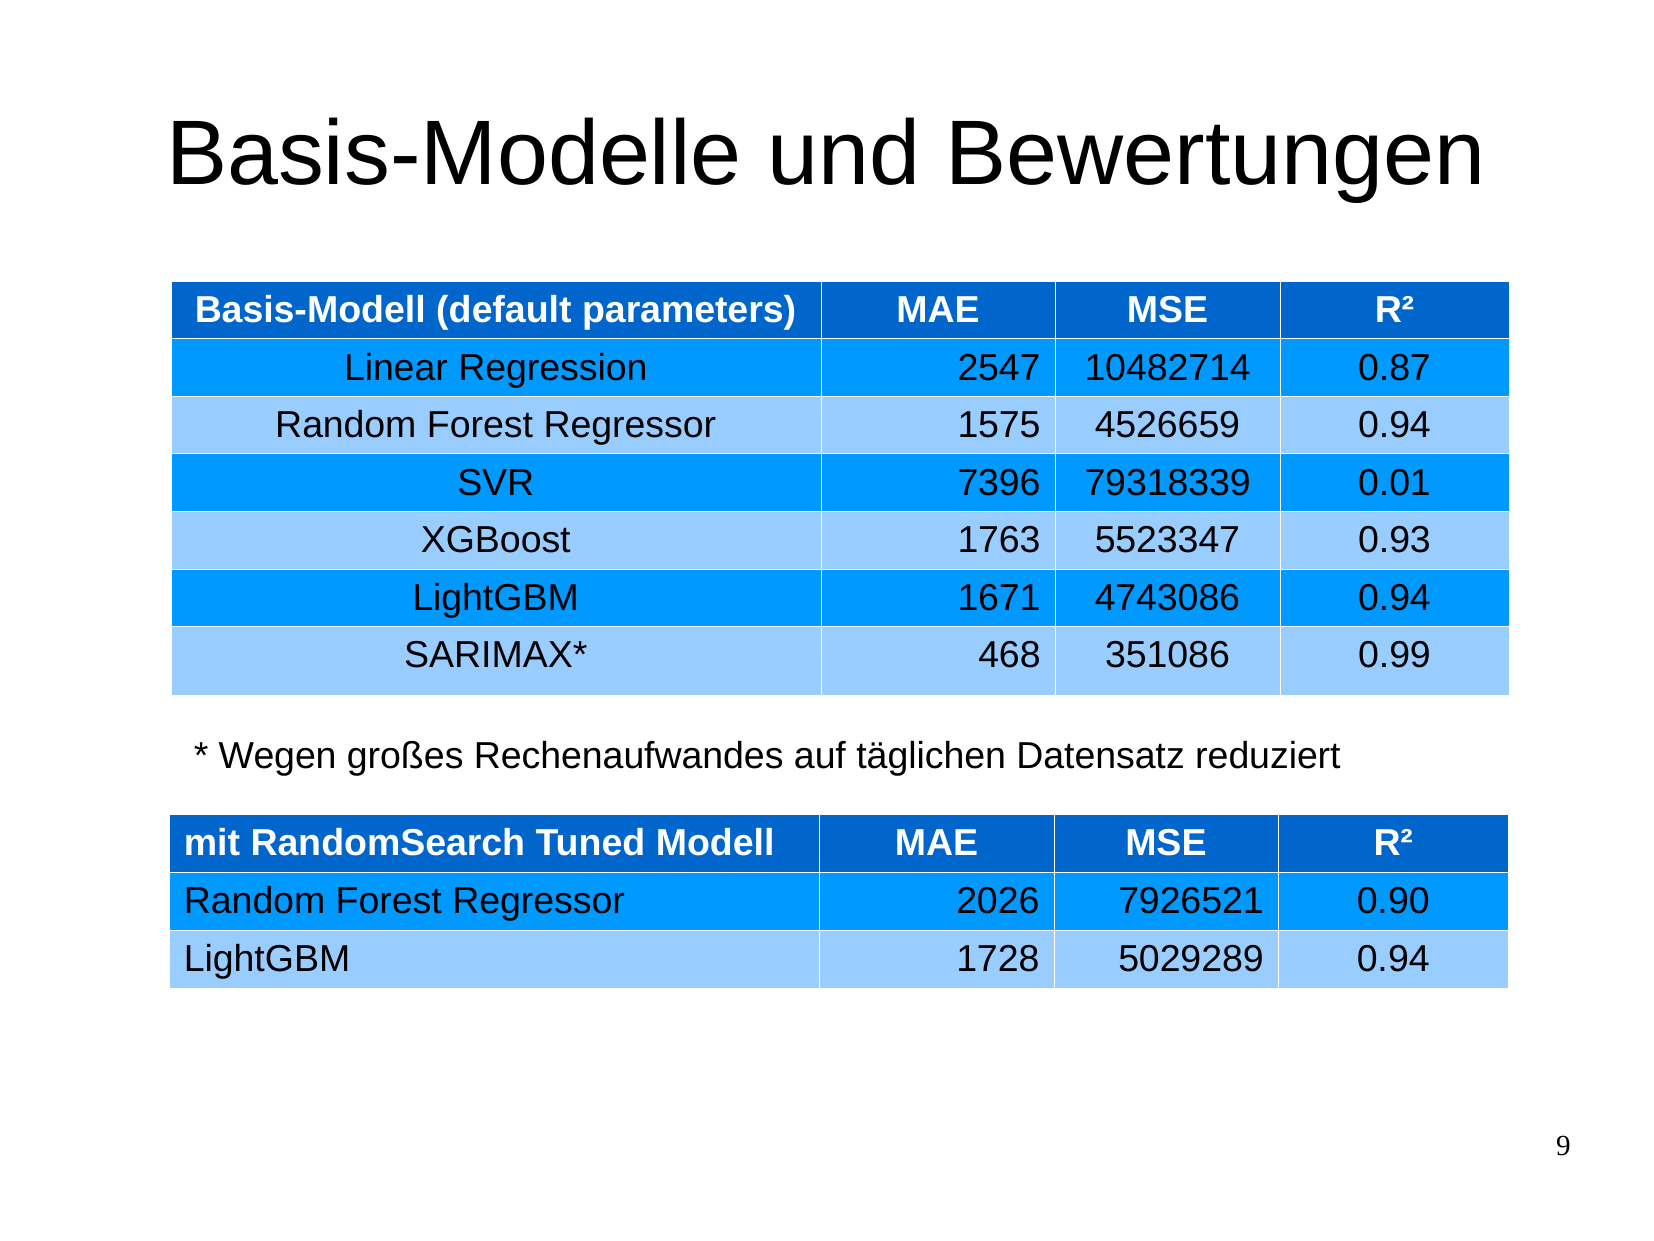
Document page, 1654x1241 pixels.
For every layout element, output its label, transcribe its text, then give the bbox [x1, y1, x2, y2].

table_cell 5029289 [1055, 931, 1278, 988]
table_cell 2026 [820, 873, 1054, 930]
table_cell 1763 [822, 512, 1055, 569]
table_header MAE [822, 282, 1055, 338]
table_cell 0.94 [1279, 931, 1508, 988]
table_cell Random Forest Regressor [172, 397, 821, 453]
table_cell 4526659 [1056, 397, 1280, 453]
table_cell XGBoost [172, 512, 821, 569]
table_cell 1671 [822, 570, 1055, 626]
table_header R² [1281, 282, 1509, 338]
table_cell 468 [822, 627, 1055, 695]
title Basis-Modelle und Bewertungen [82, 49, 1571, 257]
table_cell LightGBM [170, 931, 819, 988]
table_cell 0.99 [1281, 627, 1509, 695]
table_cell 79318339 [1056, 454, 1280, 511]
table_header MSE [1055, 815, 1278, 872]
table_cell SARIMAX* [172, 627, 821, 695]
table_cell 0.01 [1281, 454, 1509, 511]
table_cell 10482714 [1056, 339, 1280, 396]
table_cell LightGBM [172, 570, 821, 626]
table_cell 7396 [822, 454, 1055, 511]
table_cell 7926521 [1055, 873, 1278, 930]
table_cell 0.90 [1279, 873, 1508, 930]
table_header MSE [1056, 282, 1280, 338]
table_cell 2547 [822, 339, 1055, 396]
table_cell 0.94 [1281, 570, 1509, 626]
table_cell 0.87 [1281, 339, 1509, 396]
table_cell 1728 [820, 931, 1054, 988]
table_header R² [1279, 815, 1508, 872]
table_cell 0.93 [1281, 512, 1509, 569]
table_header Basis-Modell (default parameters) [172, 282, 821, 338]
table_cell 0.94 [1281, 397, 1509, 453]
table_cell Linear Regression [172, 339, 821, 396]
table_header MAE [820, 815, 1054, 872]
table_header mit RandomSearch Tuned Modell [170, 815, 819, 872]
table_cell 351086 [1056, 627, 1280, 695]
table_cell 1575 [822, 397, 1055, 453]
text_box * Wegen großes Rechenaufwandes auf täglichen Datensatz reduziert [174, 725, 1506, 786]
table_cell Random Forest Regressor [170, 873, 819, 930]
table_cell 5523347 [1056, 512, 1280, 569]
table_cell SVR [172, 454, 821, 511]
table_cell 4743086 [1056, 570, 1280, 626]
